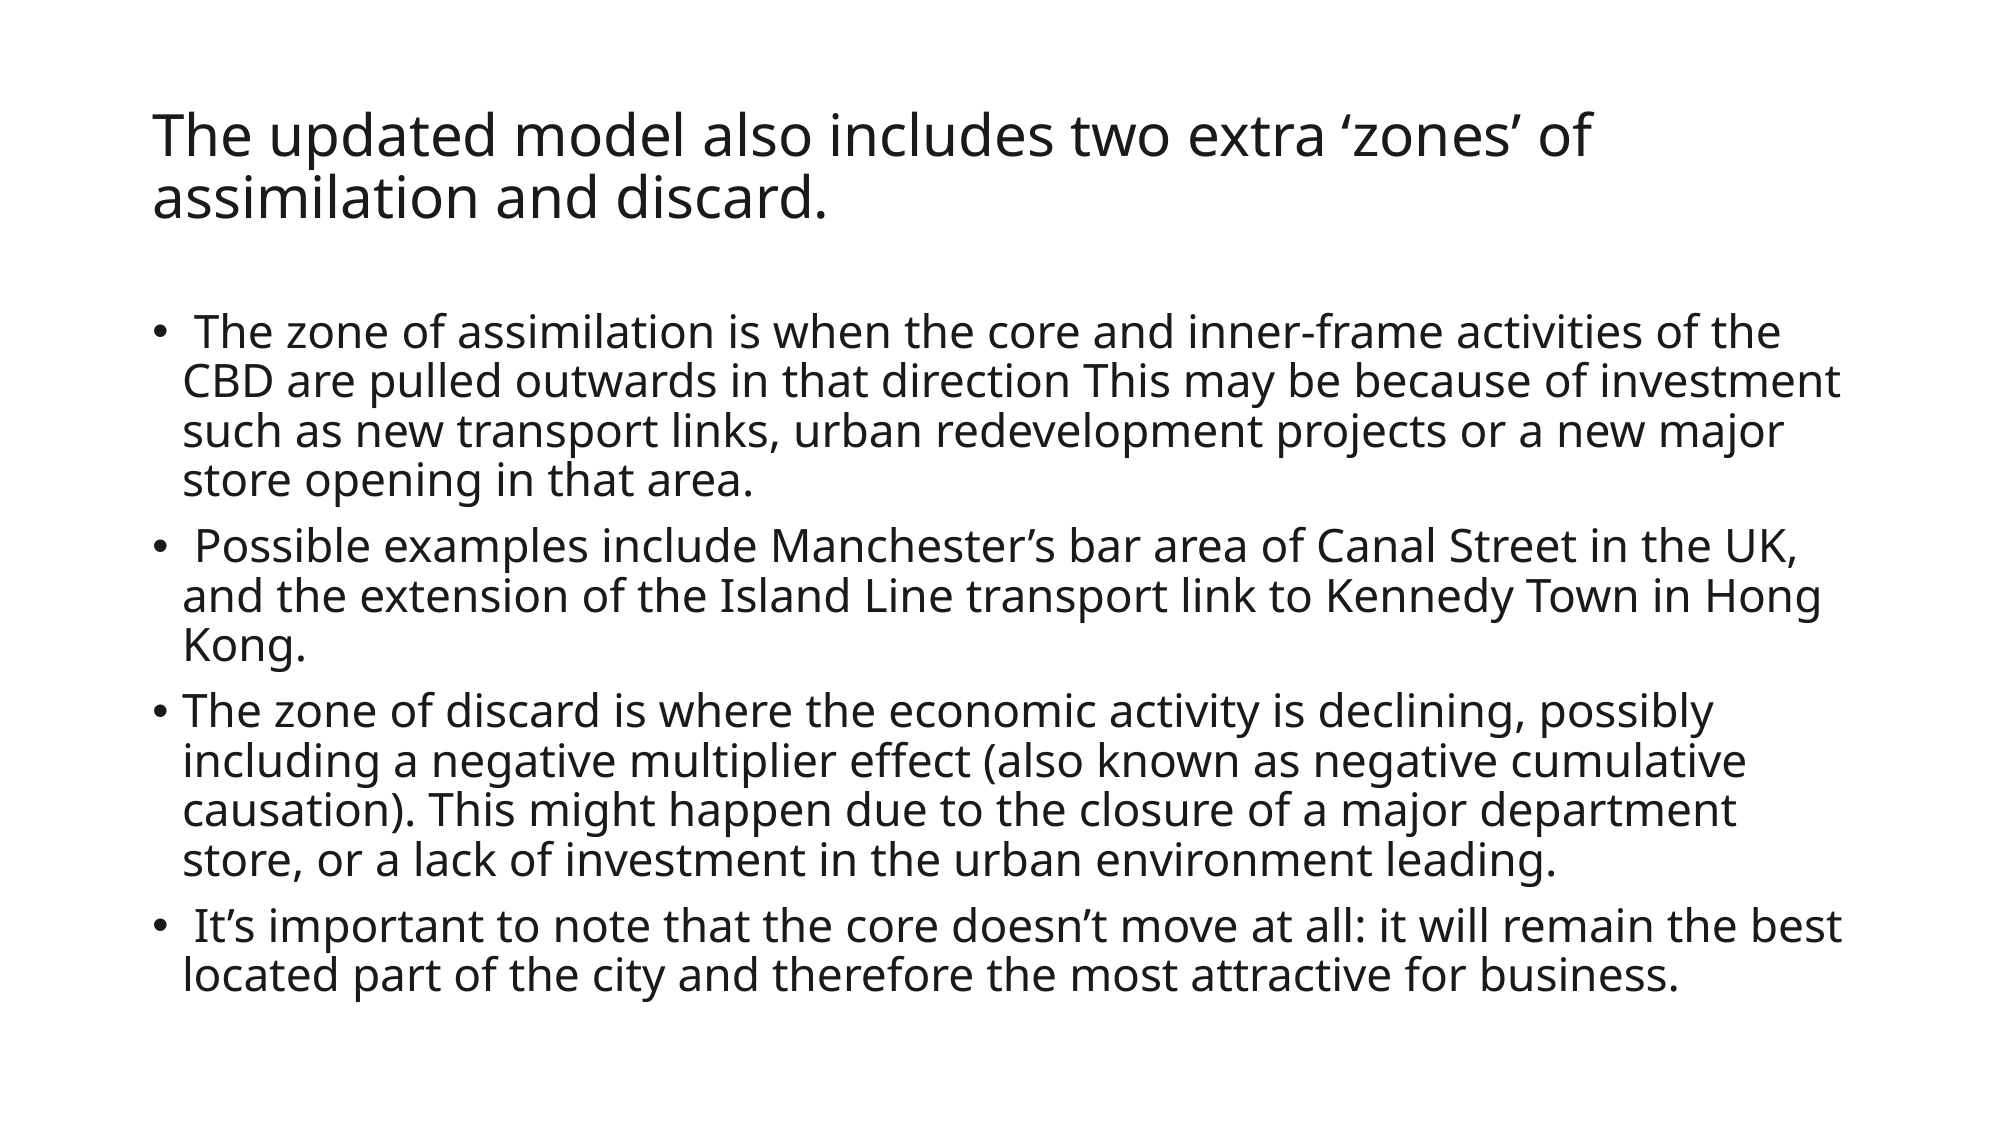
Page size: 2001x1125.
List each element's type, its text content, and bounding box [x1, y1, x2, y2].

list The zone of assimilation is when the core and inner-frame activities of the CBD are pulled outwards in that direction This may be because of investment such as new transport links, urban redevelopment projects or a new major store opening in that area. Possible examples include Manchester’s bar area of Canal Street in the UK, and the extension of the Island Line transport link to Kennedy Town in Hong Kong. The zone of discard is where the economic activity is declining, possibly including a negative multiplier effect (also known as negative cumulative causation). This might happen due to the closure of a major department store, or a lack of investment in the urban environment leading. It’s important to note that the core doesn’t move at all: it will remain the best located part of the city and therefore the most attractive for business. [137, 301, 1863, 1015]
title The updated model also includes two extra ‘zones’ of assimilation and discard. [137, 59, 1863, 278]
